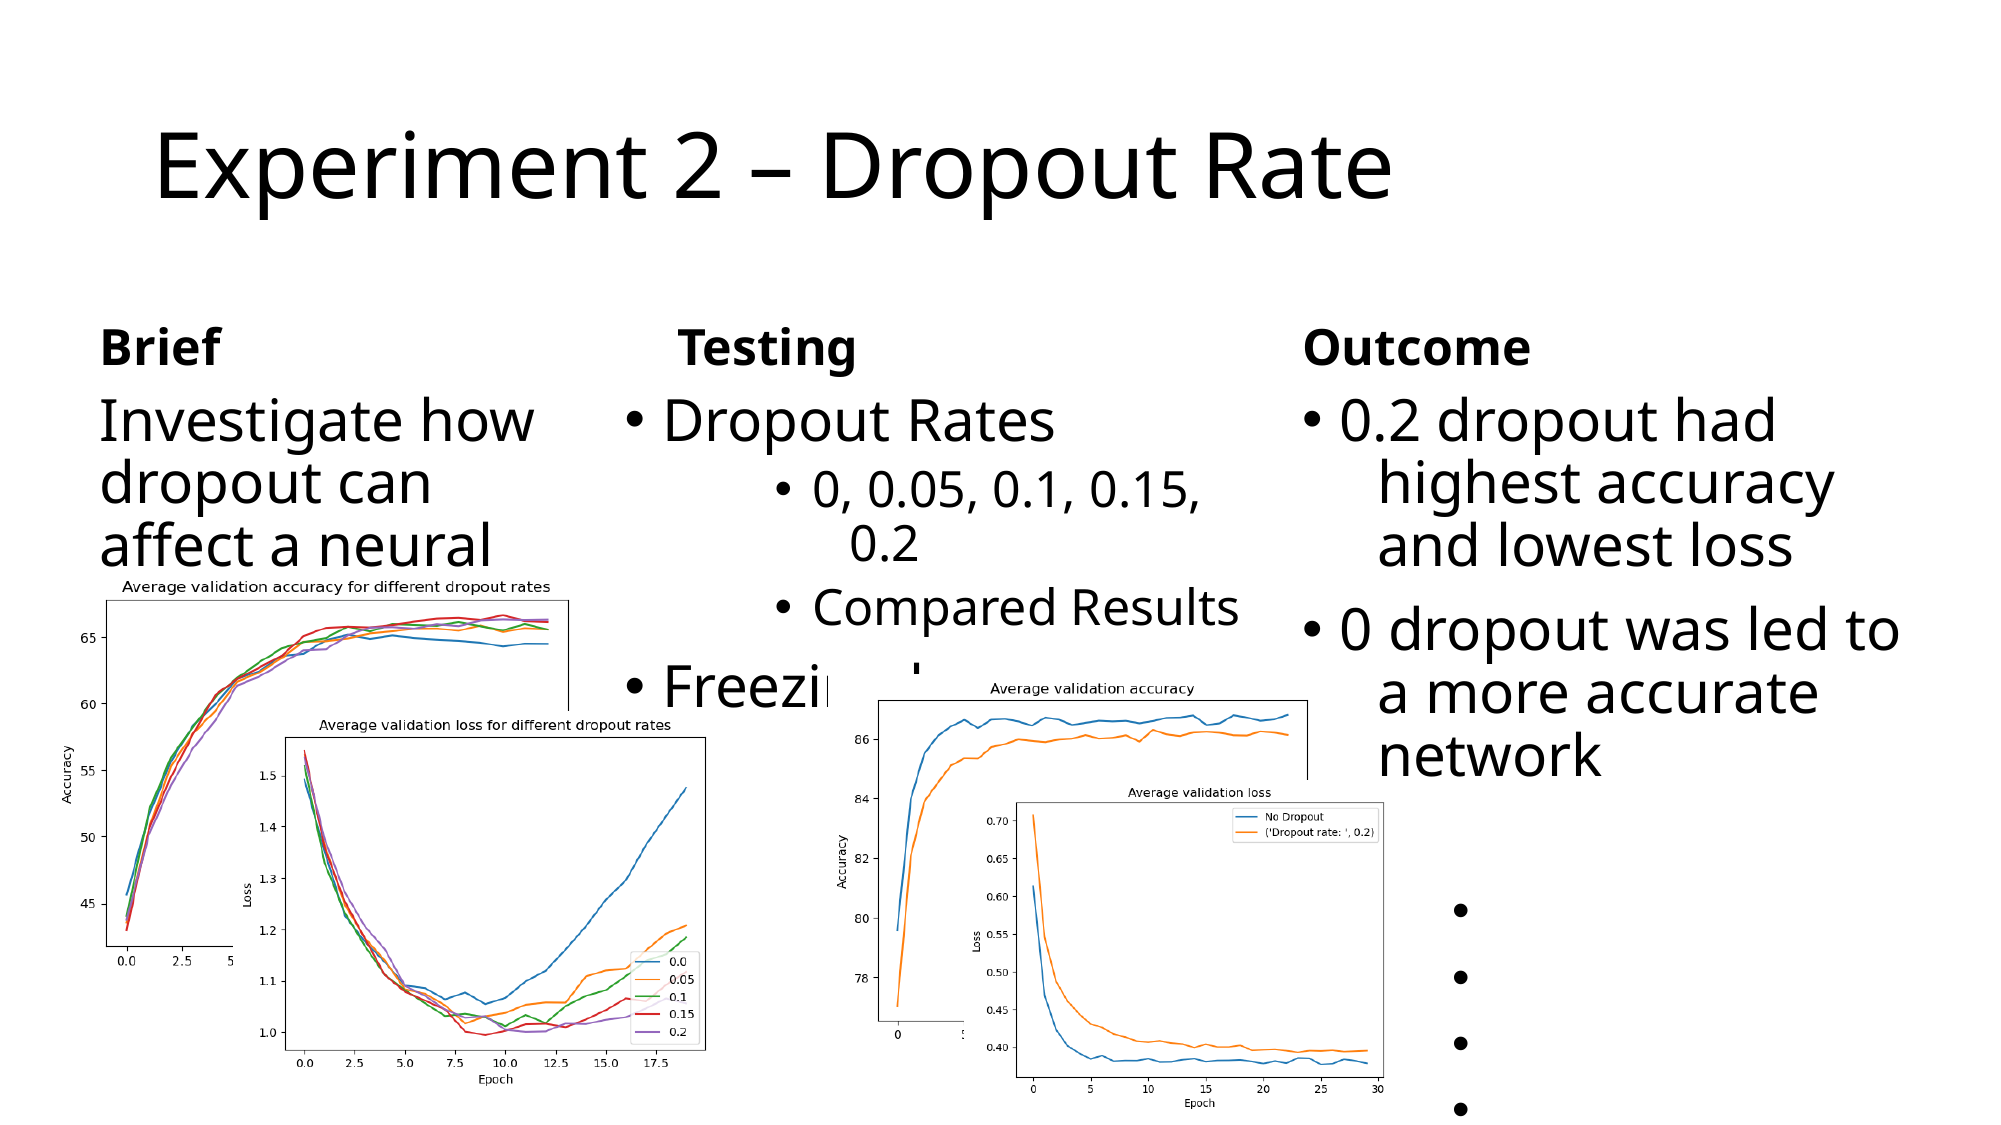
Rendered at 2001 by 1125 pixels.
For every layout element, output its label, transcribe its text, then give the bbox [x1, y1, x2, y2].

title Experiment 2 – Dropout Rate [137, 59, 1863, 278]
text_box Testing [662, 248, 1231, 383]
list Outcome [1287, 248, 1920, 383]
text_box Dropout Rates 0, 0.05, 0.1, 0.15, 0.2 Compared Results Freezing layers [609, 383, 1275, 988]
picture [828, 674, 1392, 1116]
list Brief [84, 248, 662, 383]
list 0.2 dropout had highest accuracy and lowest loss 0 dropout was led to a more accurate network [1287, 383, 1920, 988]
list Investigate how dropout can affect a neural network [84, 383, 609, 711]
picture [52, 571, 713, 1094]
